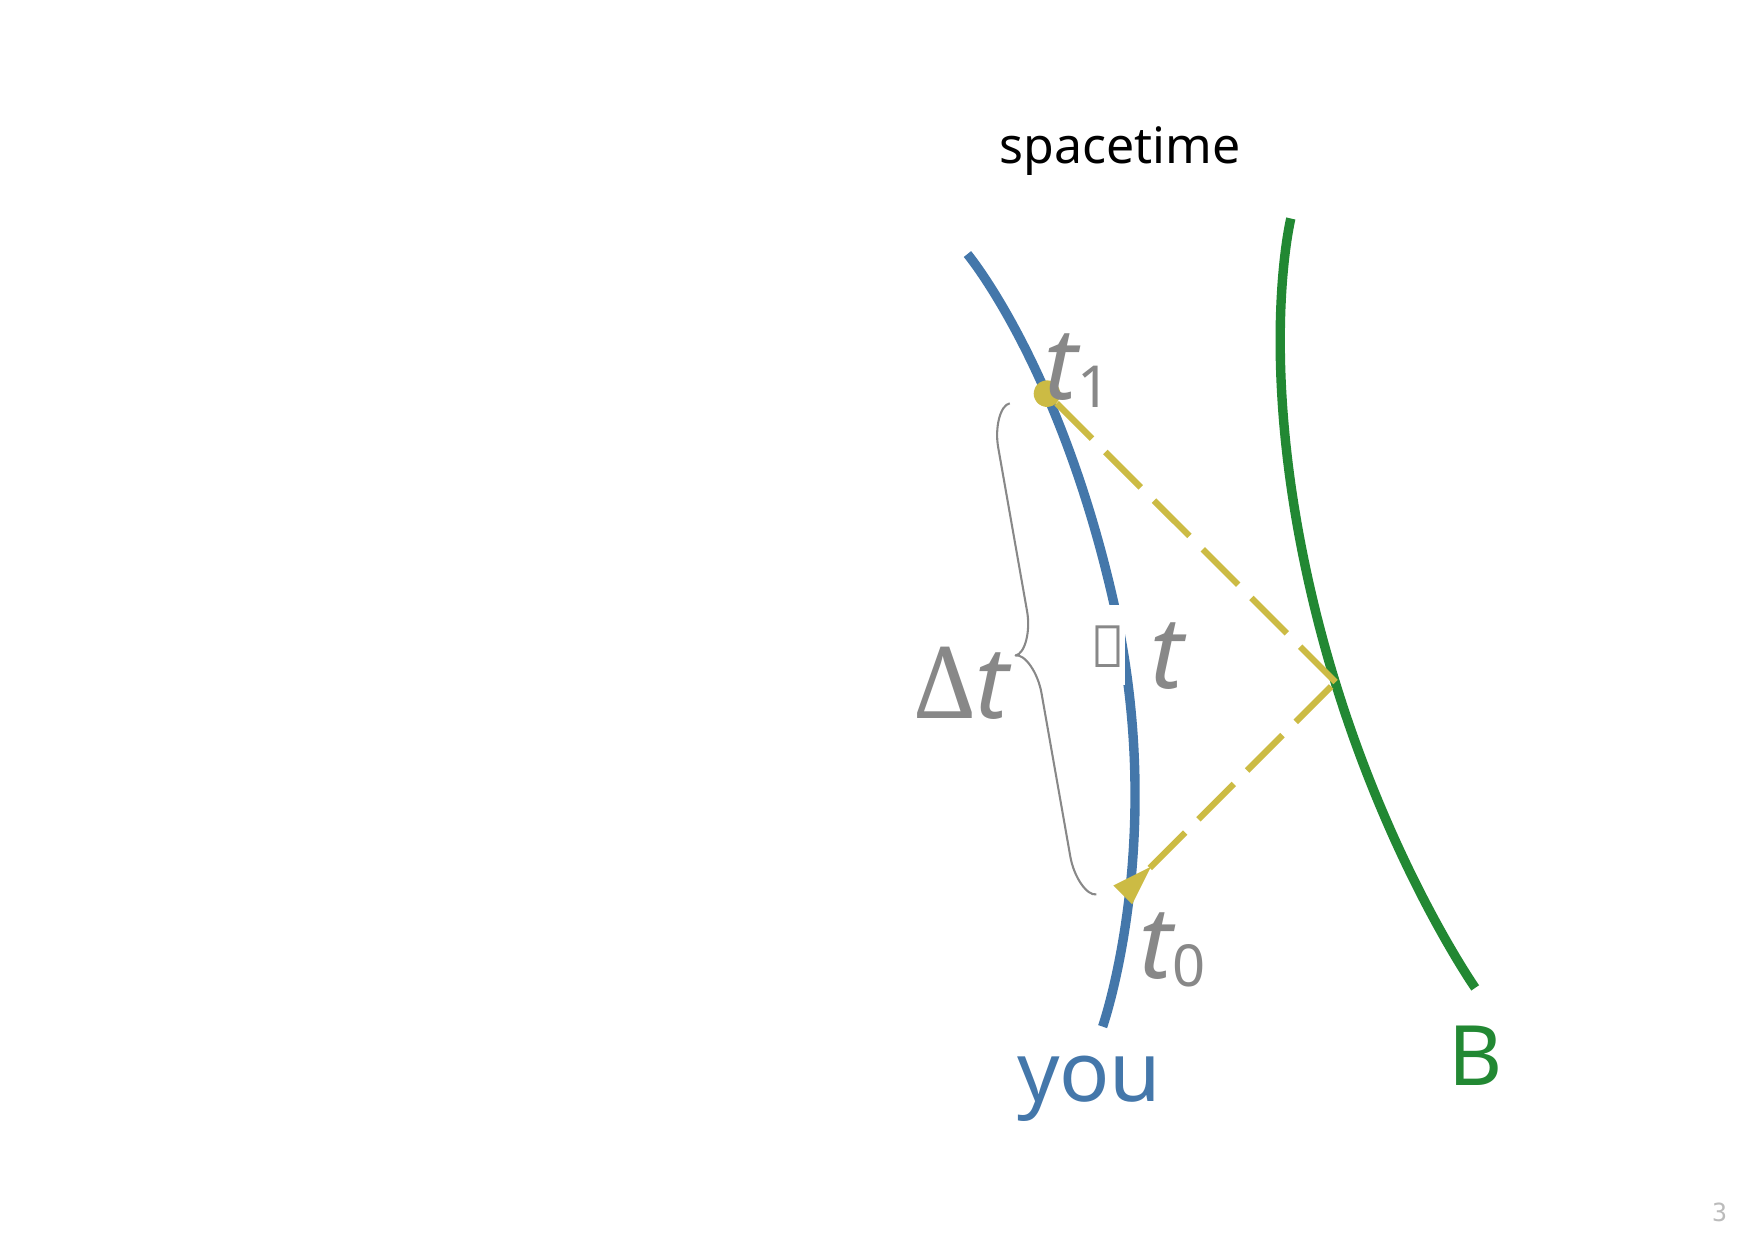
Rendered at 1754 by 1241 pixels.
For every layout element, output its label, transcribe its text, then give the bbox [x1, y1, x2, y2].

text_box you [1002, 1005, 1175, 1104]
text_box B [1433, 989, 1514, 1088]
text_box t1 [1029, 285, 1122, 401]
text_box spacetime [985, 102, 1237, 168]
text_box  [1075, 597, 1136, 671]
text_box t [1136, 574, 1200, 690]
text_box Δt [899, 604, 1026, 720]
text_box t0 [1124, 863, 1217, 979]
